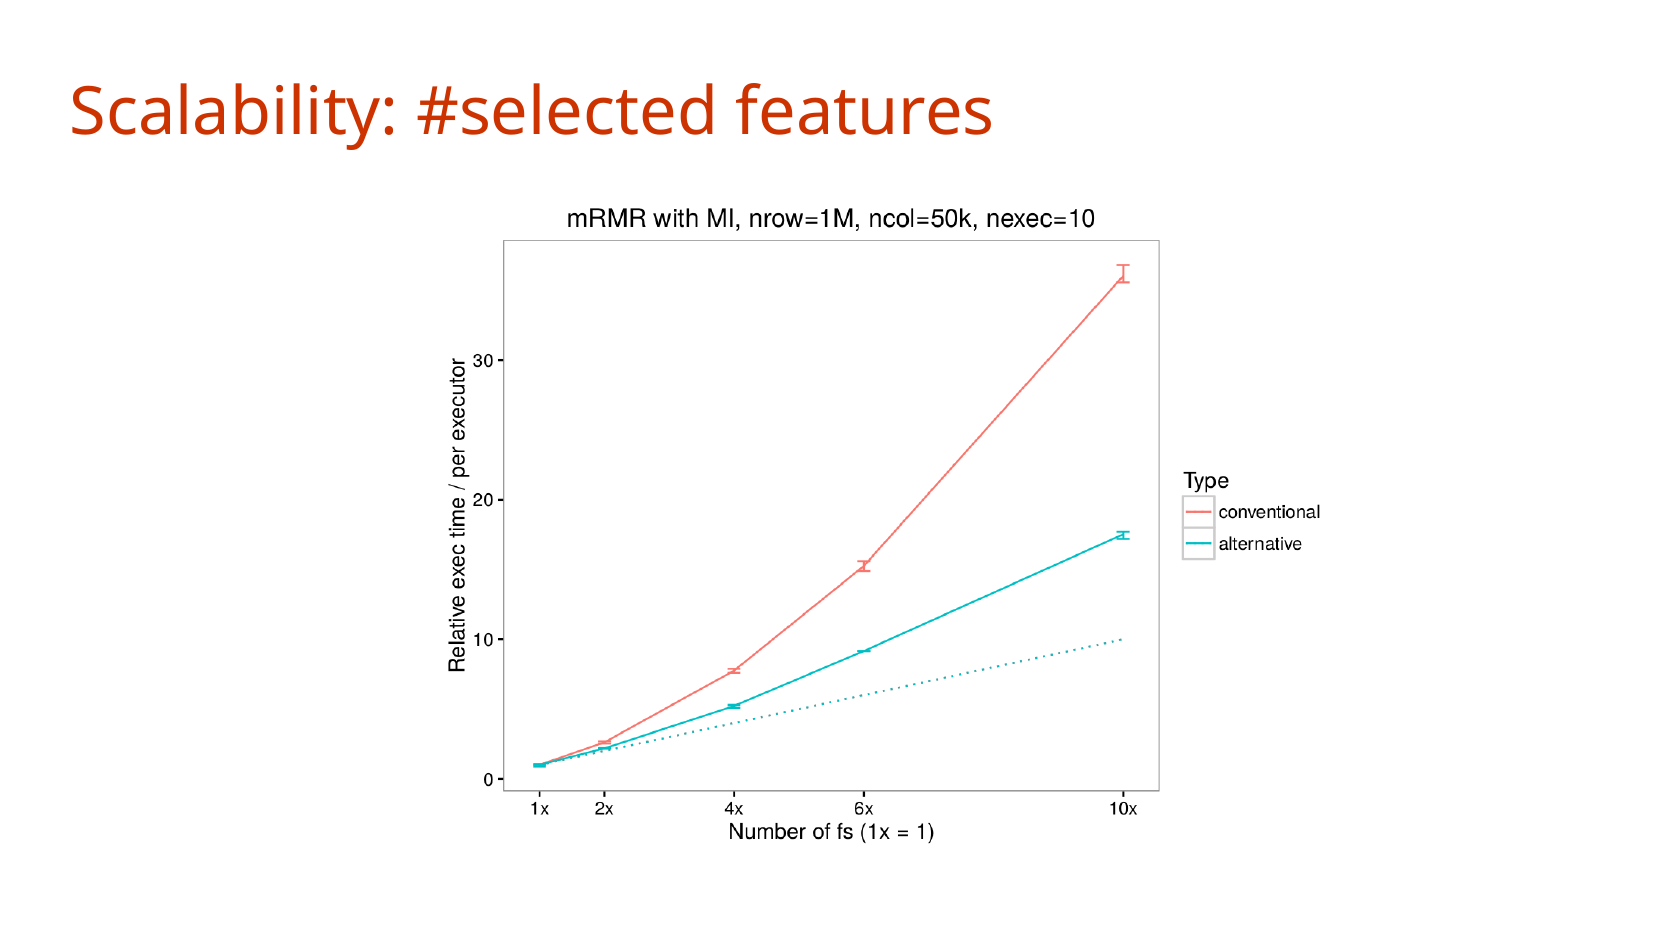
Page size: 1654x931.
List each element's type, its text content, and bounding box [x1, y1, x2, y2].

picture [436, 197, 1332, 852]
text_box Scalability: #selected features [54, 55, 924, 153]
